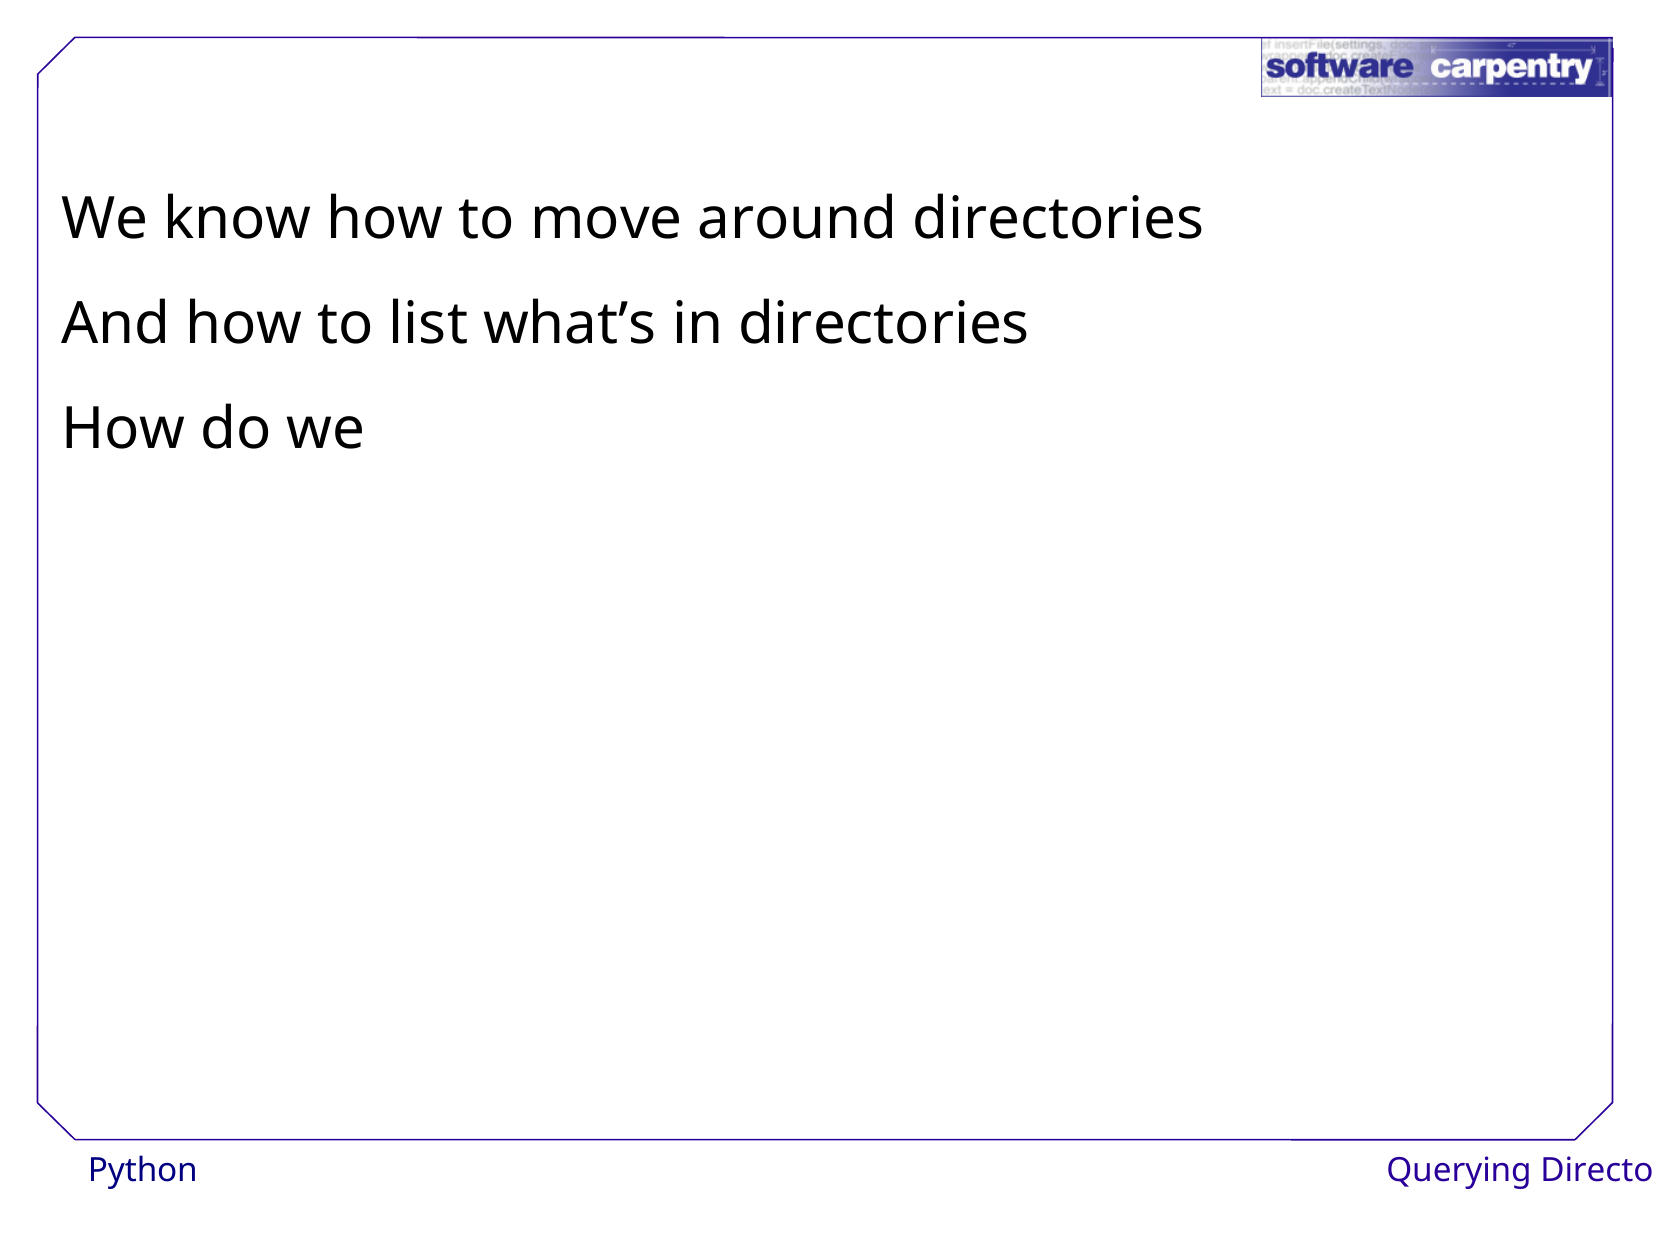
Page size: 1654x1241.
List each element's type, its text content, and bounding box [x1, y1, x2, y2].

picture [1261, 39, 1613, 97]
text_box We know how to move around directories And how to list what’s in directories How do we [46, 138, 1369, 469]
